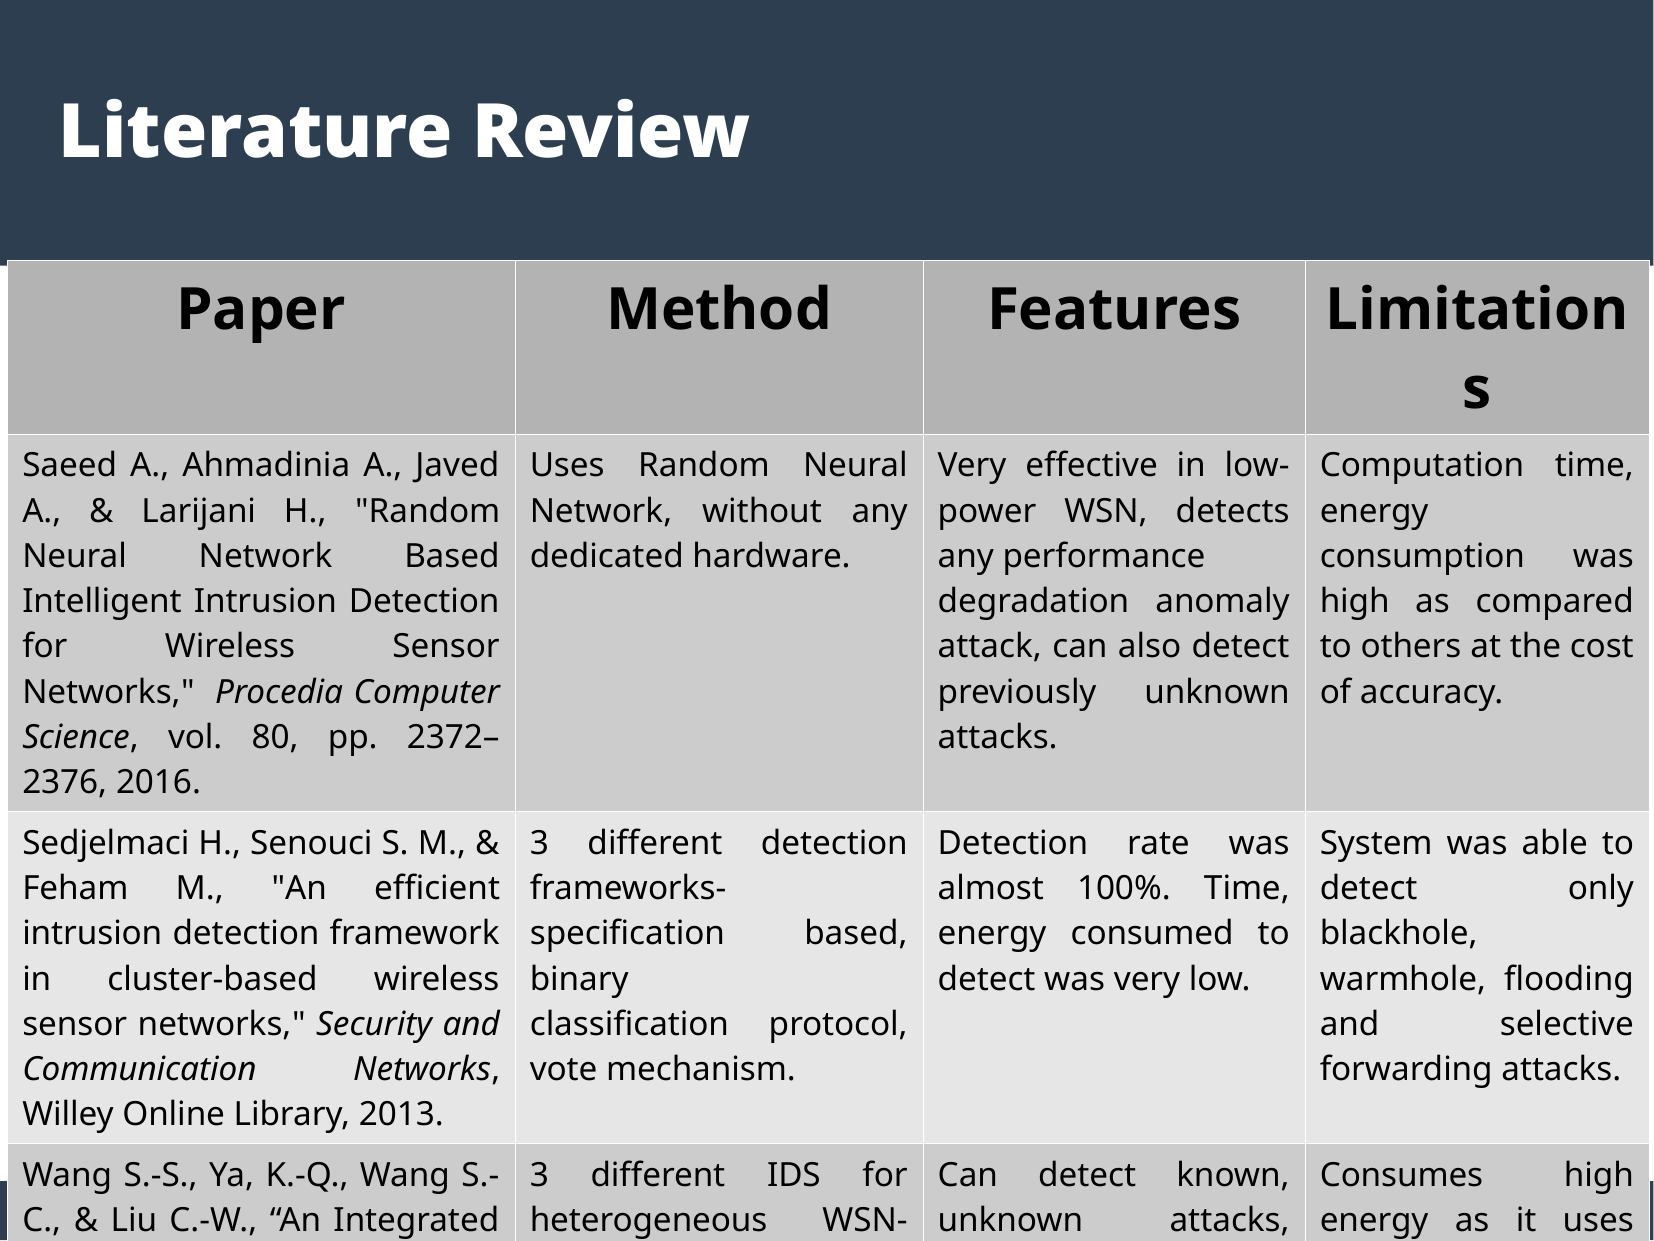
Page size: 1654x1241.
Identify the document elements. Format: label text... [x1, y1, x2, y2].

table_cell Wang S.-S., Ya, K.-Q., Wang S.-C., & Liu C.-W., “An Integrated Intrusion Detection System for Cluster-based Wireless Sensor Networks”, Expert Systems with Applications, vol. 38, issue 12, pp. 15234–15243, 2011. [8, 1144, 515, 1241]
table_cell 3 different IDS for heterogeneous WSN- For sink node, IDS has the learning capabilities, For Cluster head node, a Host based IDS, A simple and fast misuse IDS was proposed for SNs. [516, 1144, 923, 1241]
table_cell Detection rate was almost 100%. Time, energy consumed to detect was very low. [924, 812, 1305, 1143]
table_cell System was able to detect only blackhole, warmhole, flooding and selective forwarding attacks. [1306, 812, 1649, 1143]
table_cell Saeed A., Ahmadinia A., Javed A., & Larijani H., "Random Neural Network Based Intelligent Intrusion Detection for Wireless Sensor Networks," Procedia Computer Science, vol. 80, pp. 2372–2376, 2016. [8, 435, 515, 811]
table_cell 3 different detection frameworks- specification based, binary classification protocol, vote mechanism. [516, 812, 923, 1143]
table_header Method [516, 261, 923, 434]
table_cell Sedjelmaci H., Senouci S. M., & Feham M., "An efficient intrusion detection framework in cluster-based wireless sensor networks," Security and Communication Networks, Willey Online Library, 2013. [8, 812, 515, 1143]
title Literature Review [59, 49, 1595, 207]
table_header Paper [8, 261, 515, 434]
table_cell Consumes high energy as it uses learning and feedback mechanism. [1306, 1144, 1649, 1241]
table_header Features [924, 261, 1305, 434]
table_header Limitations [1306, 261, 1649, 434]
table_cell Very effective in low-power WSN, detects any performance degradation anomaly attack, can also detect previously unknown attacks. [924, 435, 1305, 811]
table_cell Uses Random Neural Network, without any dedicated hardware. [516, 435, 923, 811]
table_cell Computation time, energy consumption was high as compared to others at the cost of accuracy. [1306, 435, 1649, 811]
table_cell Can detect known, unknown attacks, avoids resource wasting, uses feedback mechanism. [924, 1144, 1305, 1241]
